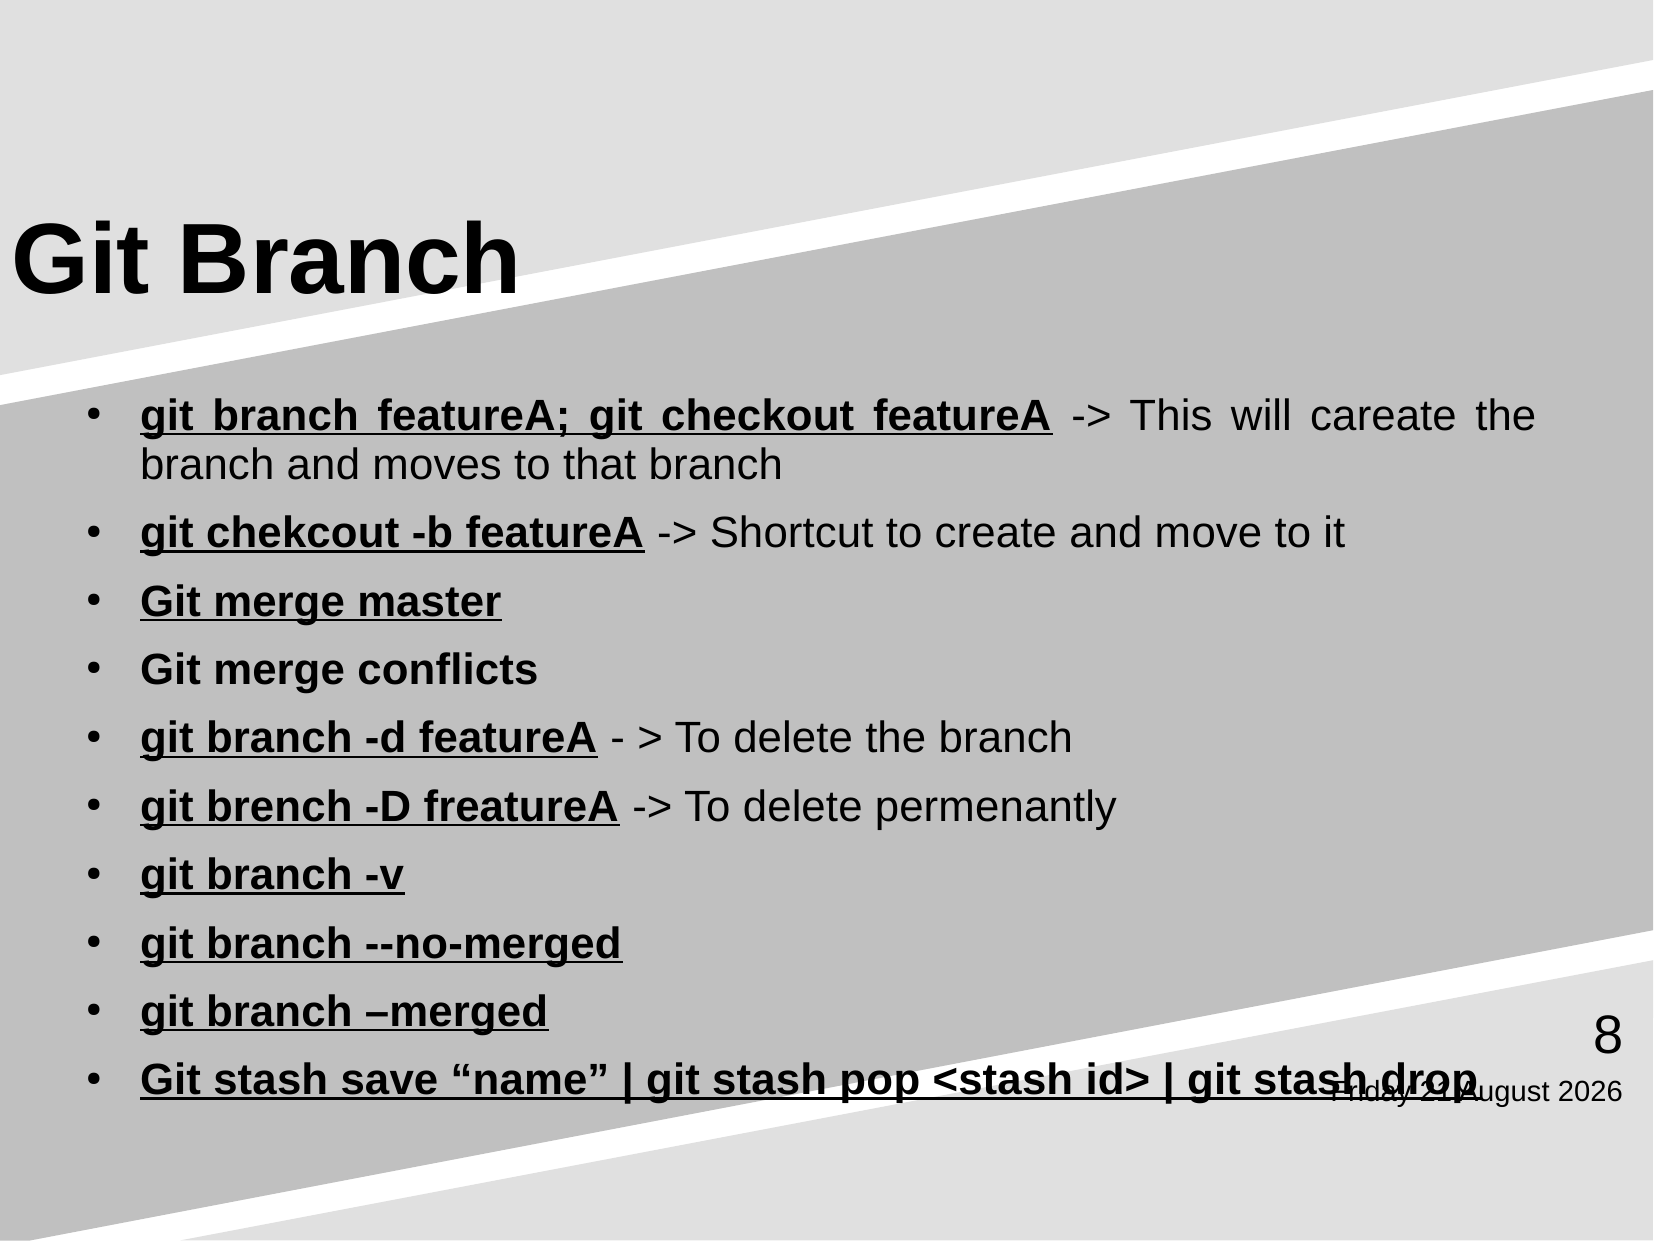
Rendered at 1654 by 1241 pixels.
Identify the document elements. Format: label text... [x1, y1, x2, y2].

list git branch featureA; git checkout featureA -> This will careate the branch and moves to that branch git chekcout -b featureA -> Shortcut to create and move to it Git merge master Git merge conflicts git branch -d featureA - > To delete the branch git brench -D freatureA -> To delete permenantly git branch -v git branch --no-merged git branch –merged Git stash save “name” | git stash pop <stash id> | git stash drop [82, 390, 1538, 1111]
title Git Branch [11, 155, 1500, 363]
